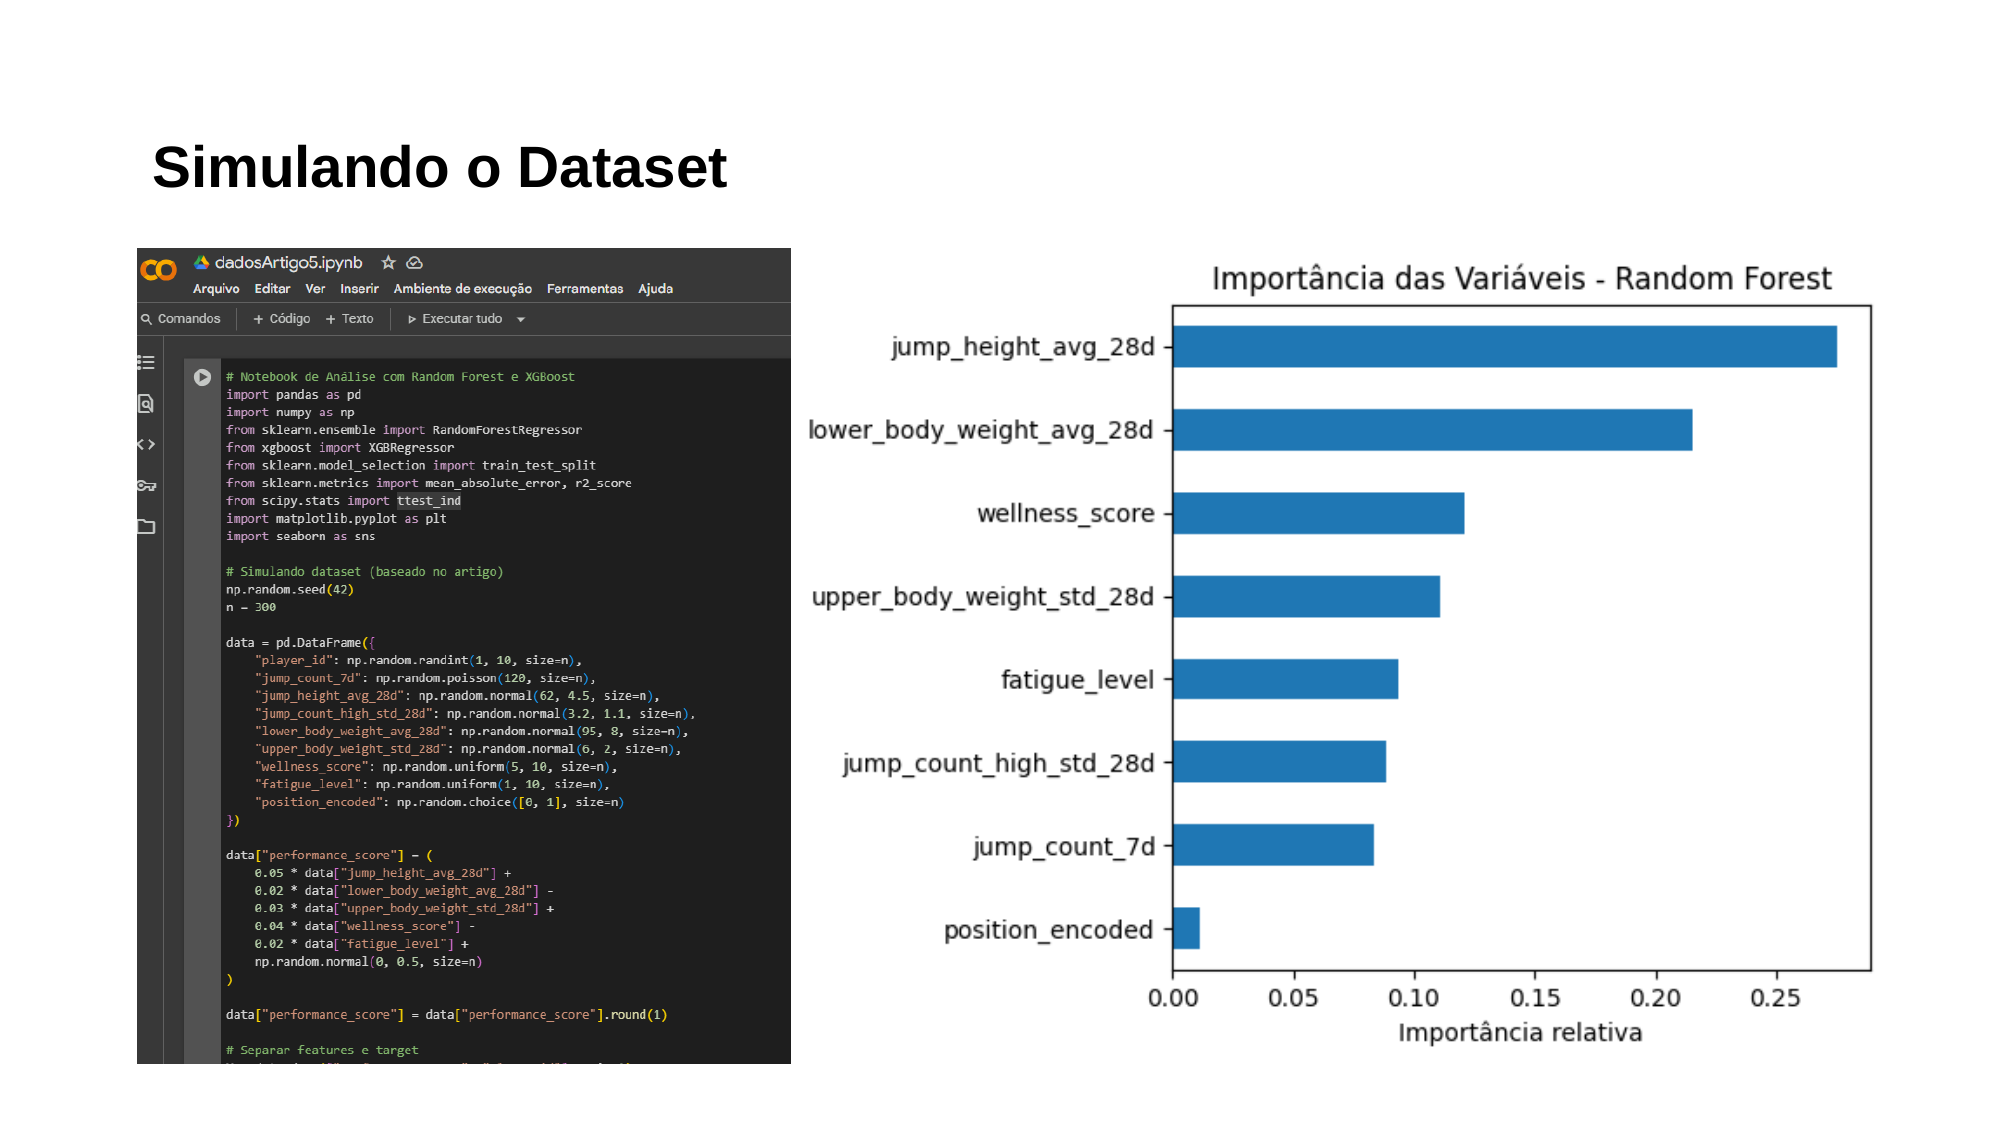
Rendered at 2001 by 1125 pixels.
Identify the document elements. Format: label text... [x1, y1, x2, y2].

picture [137, 248, 1888, 1064]
title Simulando o Dataset [137, 59, 1863, 278]
